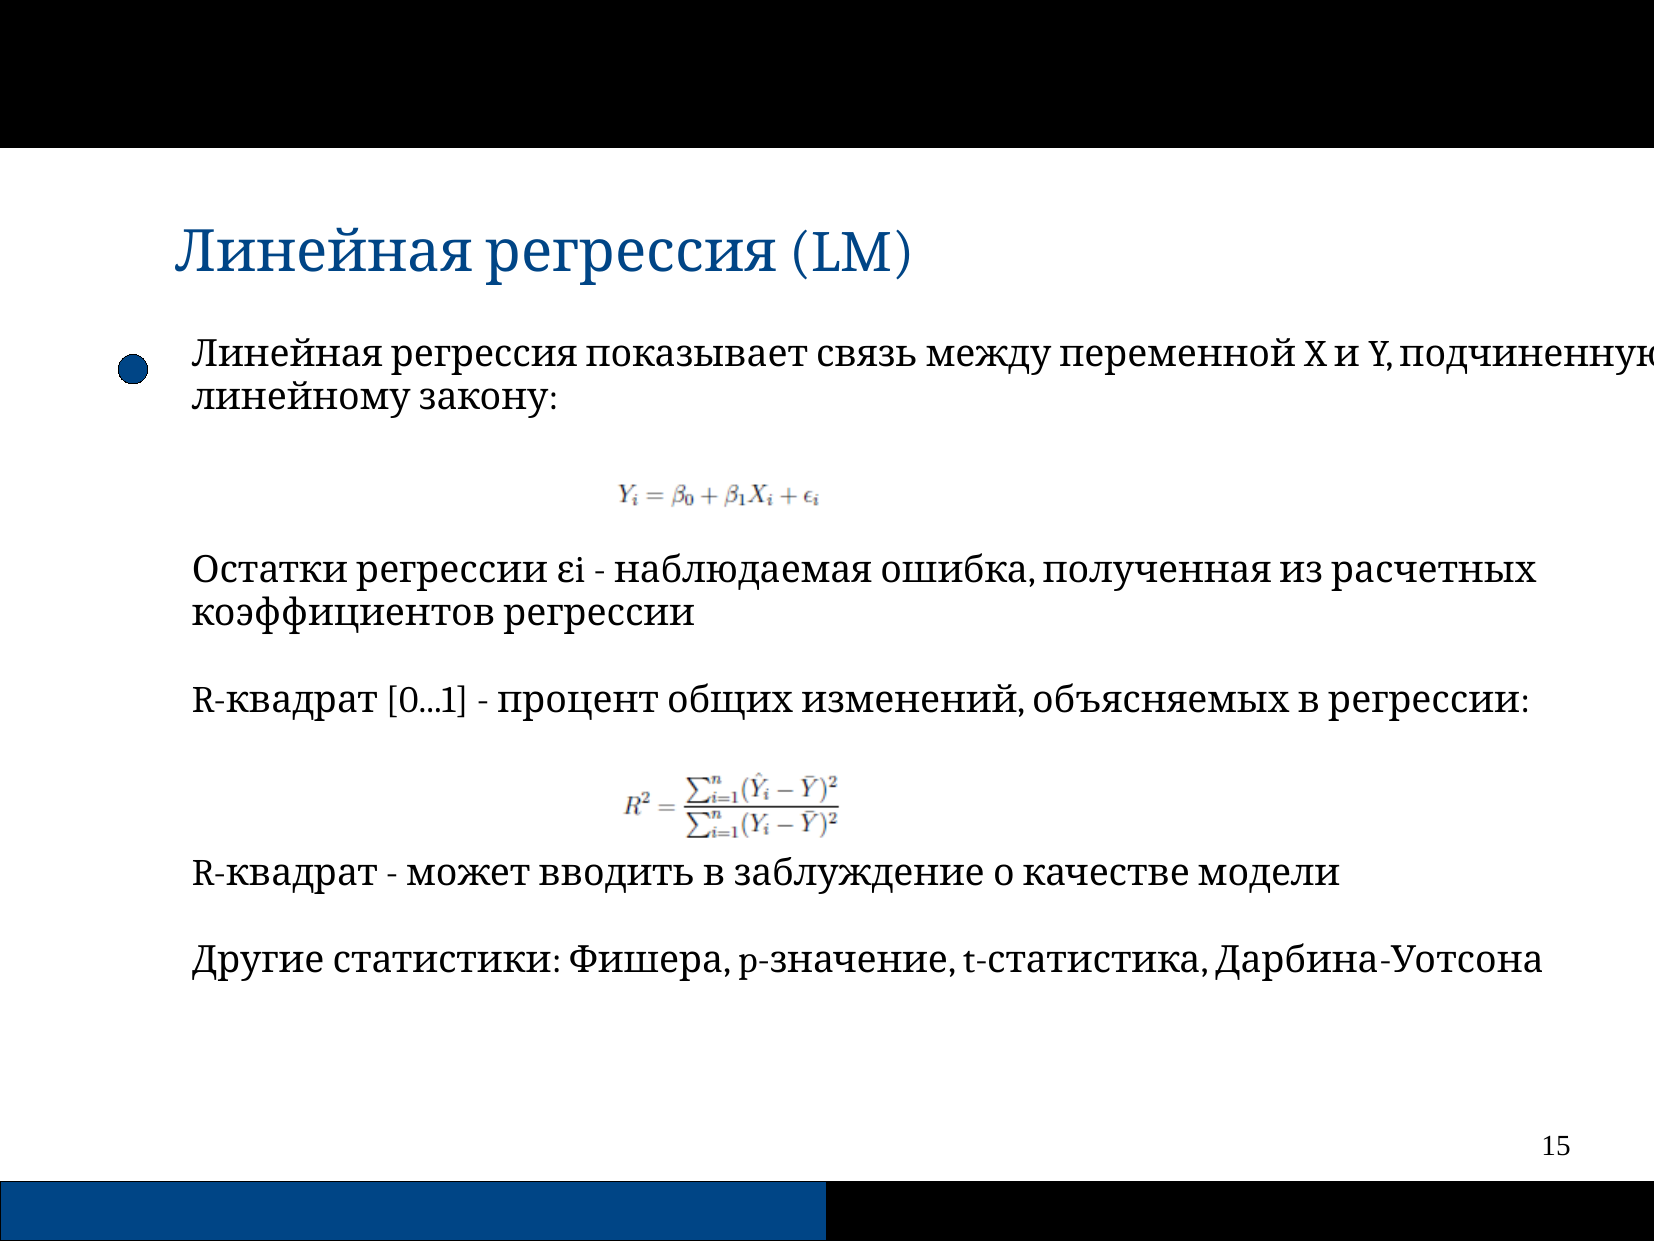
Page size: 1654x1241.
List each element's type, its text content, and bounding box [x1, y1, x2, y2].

text_box Линейная регрессия (LM) [160, 211, 1300, 299]
text_box [118, 354, 148, 384]
picture [590, 442, 858, 531]
text_box Линейная регрессия показывает связь между переменной X и Y, подчиненную линейному закону: Остатки регрессии εi - наблюдаемая ошибка, полученная из расчетных коэффициентов регрессии R-квадрат [0...1] - процент общих изменений, объясняемых в регрессии: R-квадрат - может вводить в заблуждение о качестве модели Другие статистики: Фишера, p-значение, t-статистика, Дарбина-Уотсона [177, 324, 1595, 1093]
picture [592, 754, 886, 857]
text_box [0, 1181, 1654, 1241]
text_box [0, 0, 1654, 148]
